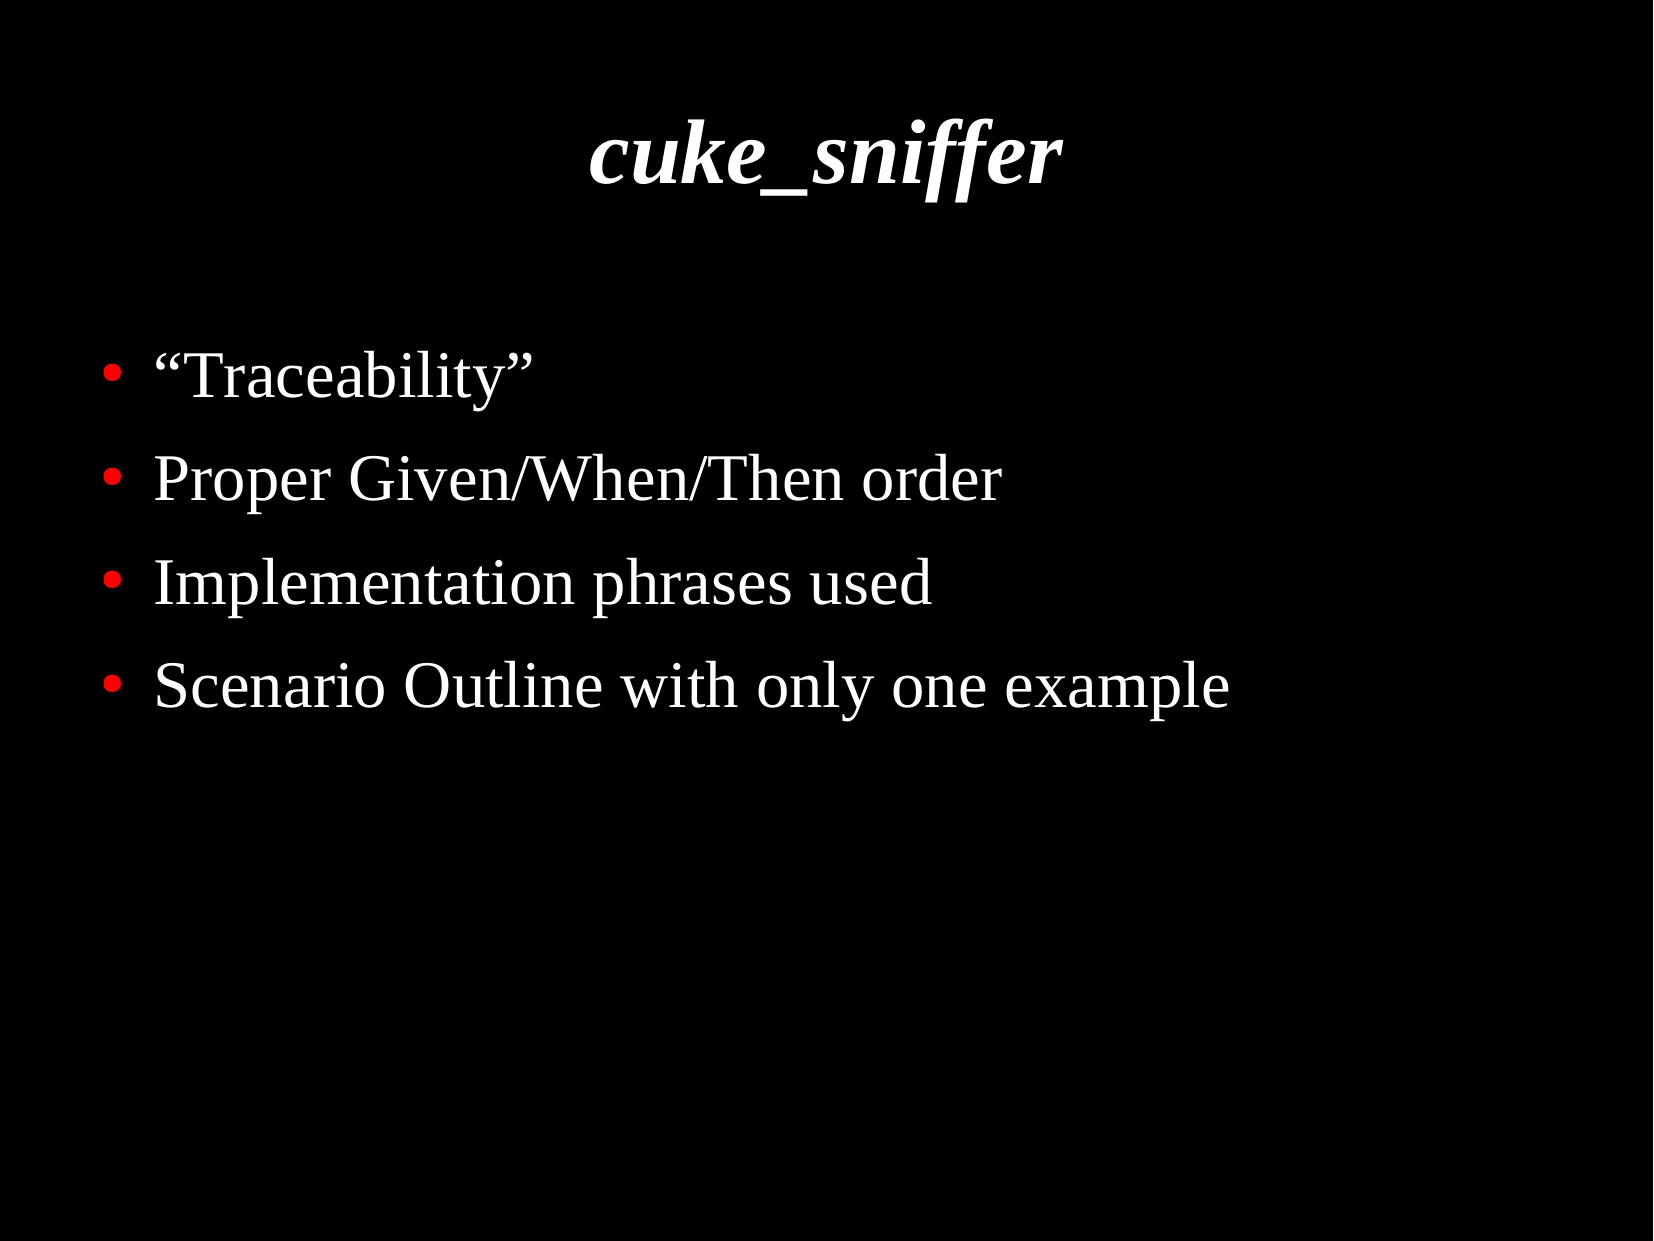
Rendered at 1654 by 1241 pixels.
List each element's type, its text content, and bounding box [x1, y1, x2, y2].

list “Traceability” Proper Given/When/Then order Implementation phrases used Scenario Outline with only one example [82, 337, 1571, 1052]
title cuke_sniffer [82, 49, 1571, 257]
